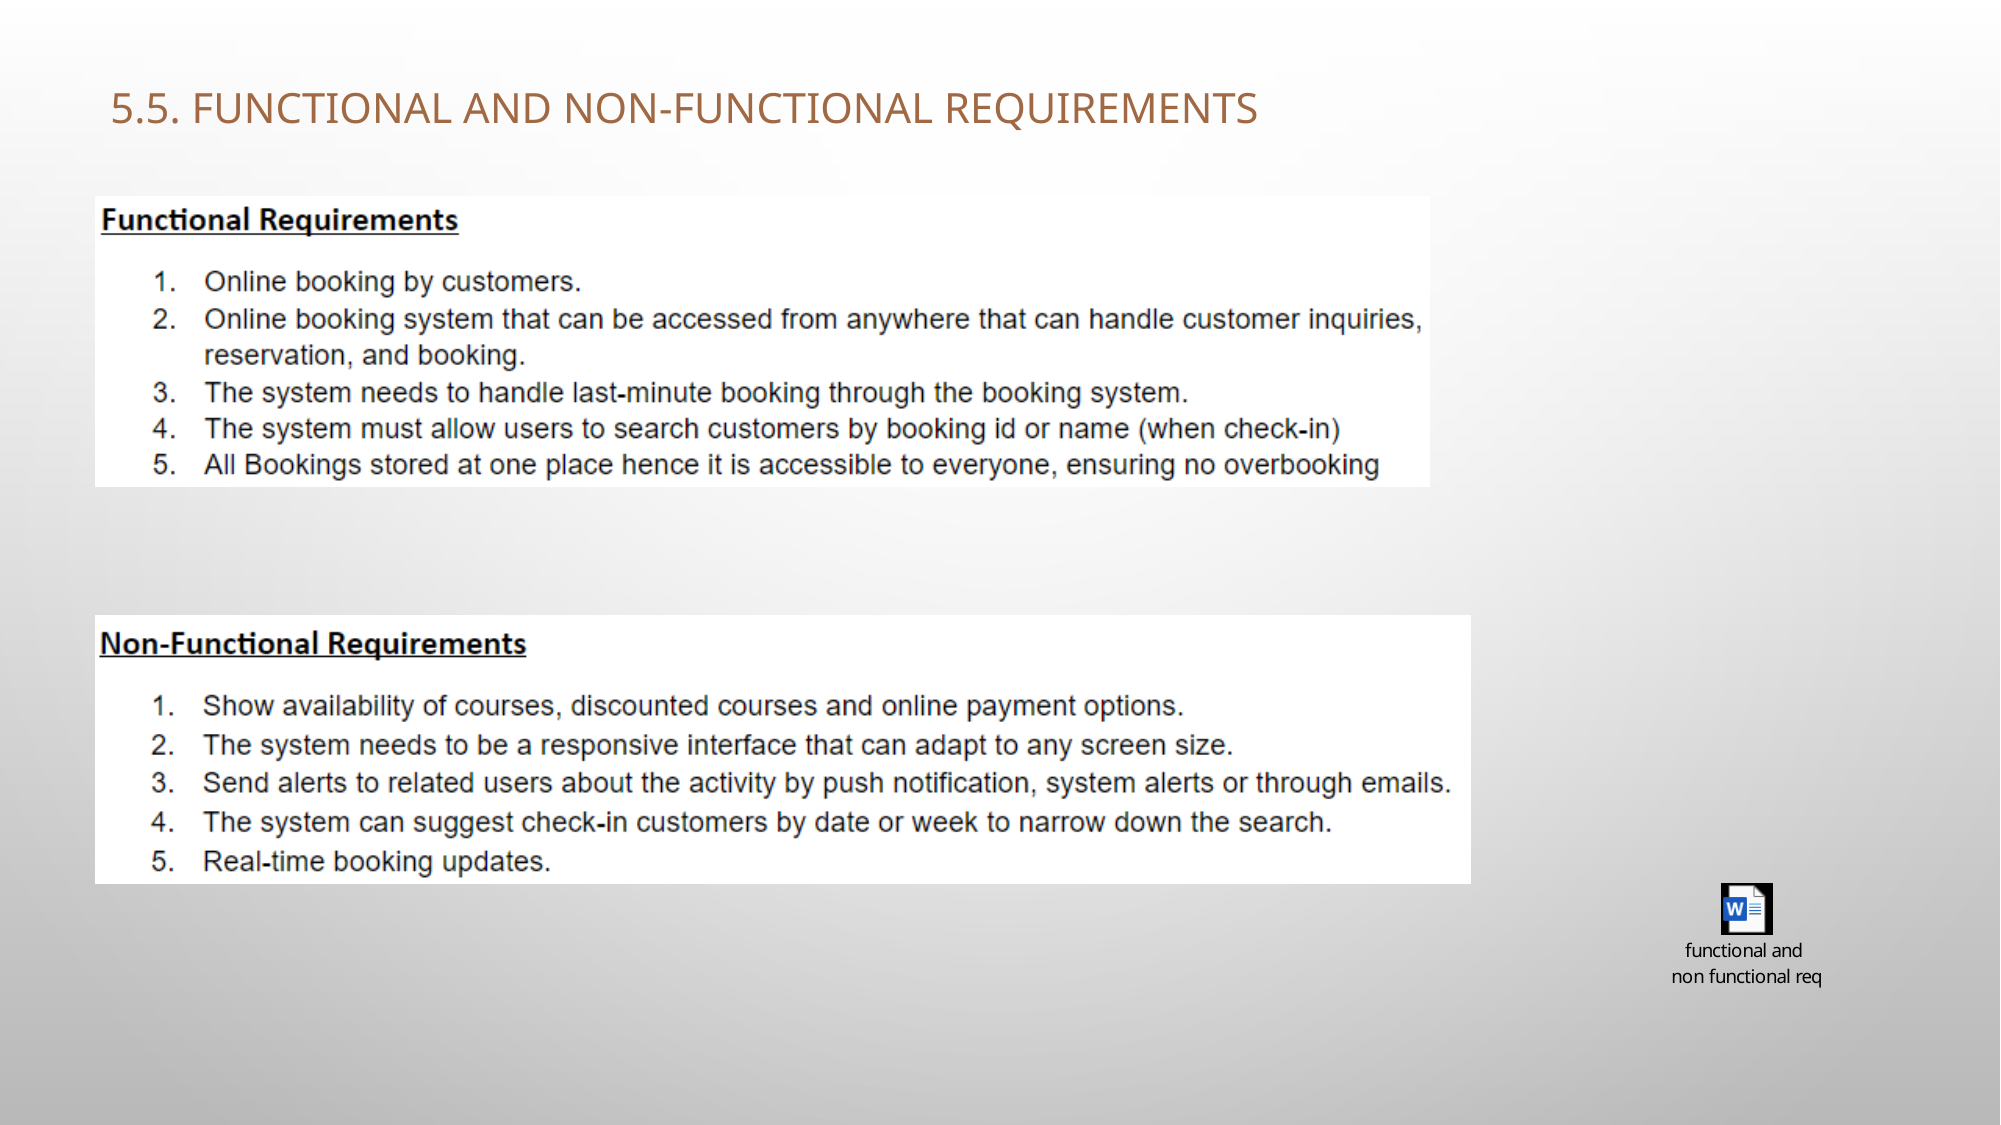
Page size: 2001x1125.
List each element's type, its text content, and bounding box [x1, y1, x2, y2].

picture [95, 616, 1471, 884]
chart [1671, 883, 1822, 1016]
list 5.5. Functional and non-functional requirements [95, 74, 1905, 160]
picture [95, 196, 1430, 487]
